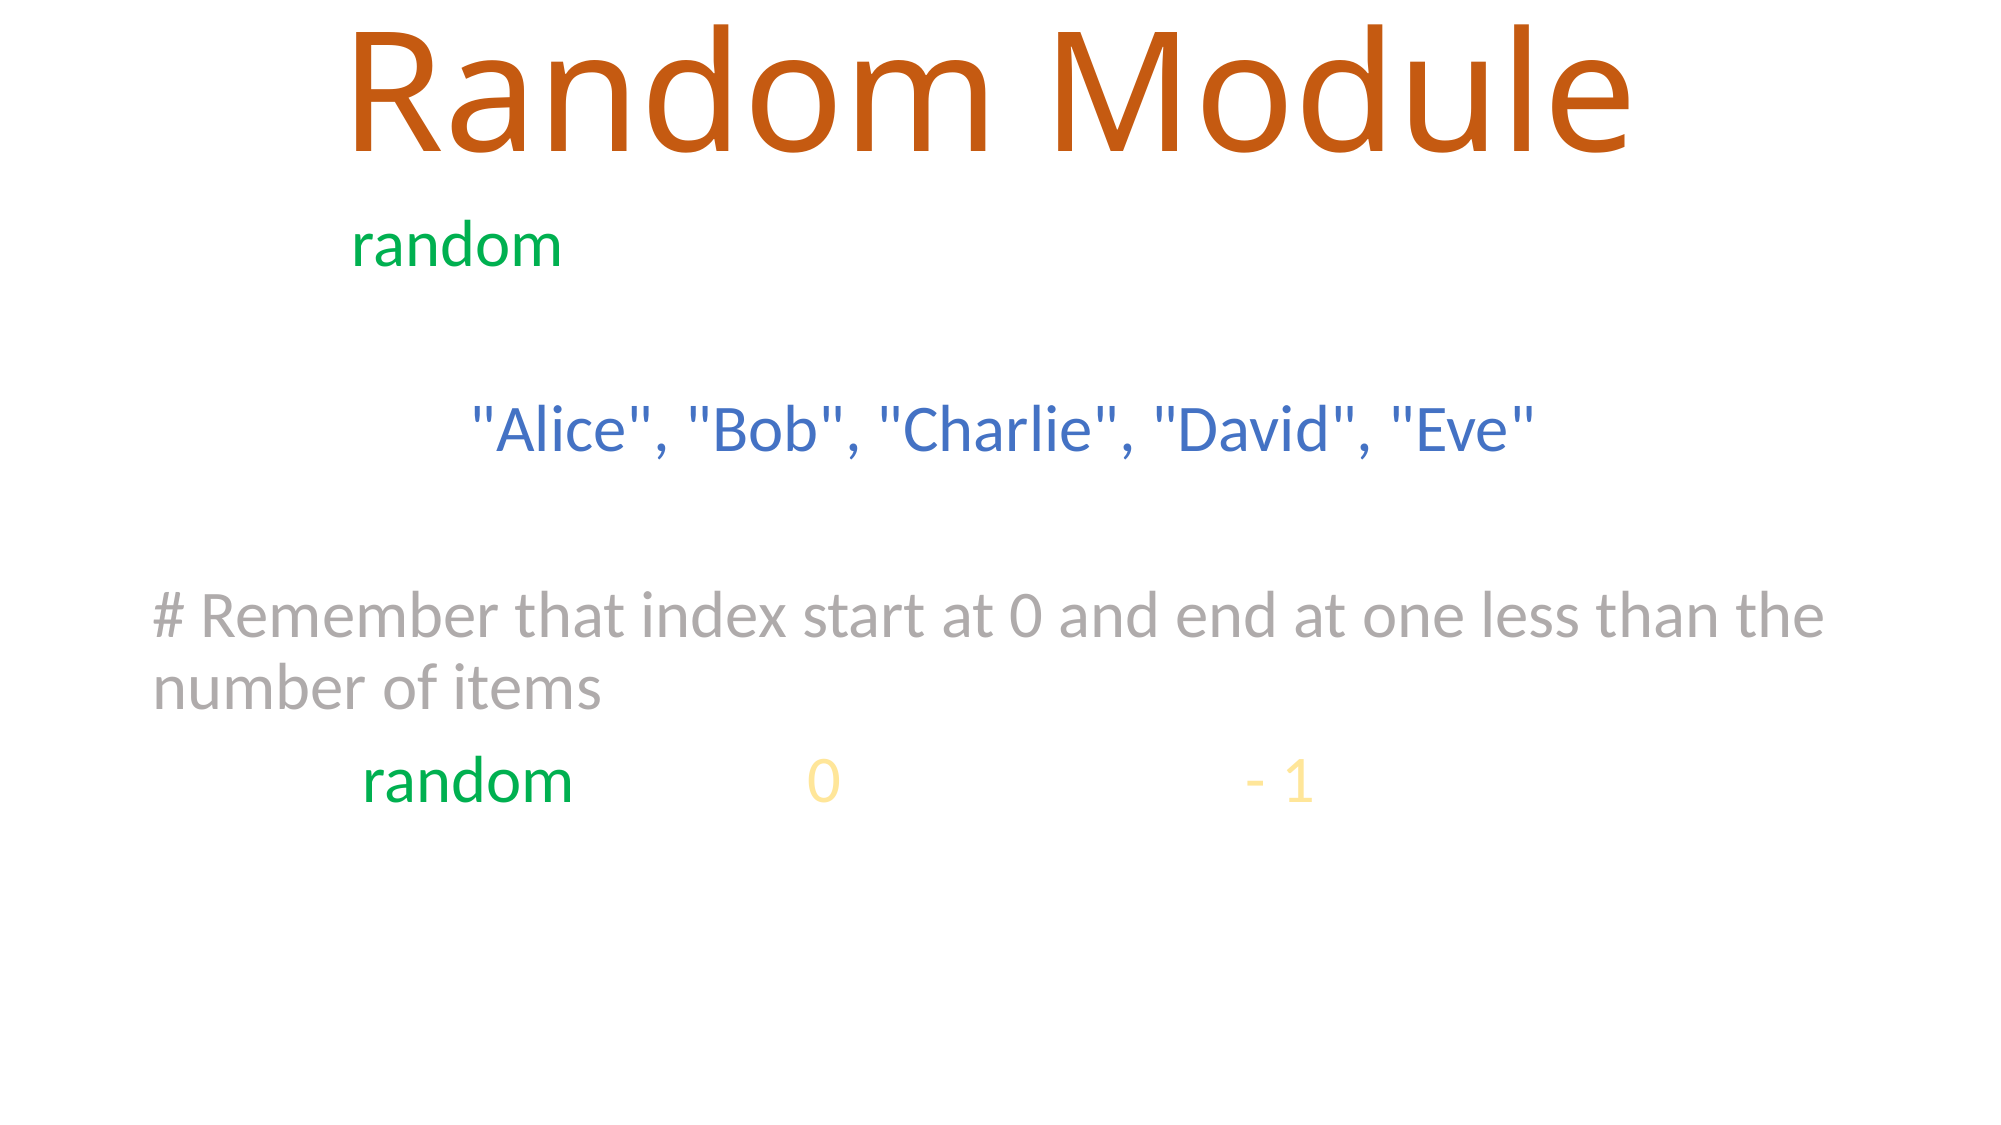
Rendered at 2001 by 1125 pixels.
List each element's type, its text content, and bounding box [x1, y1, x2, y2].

list Random Module import random students = ["Alice", "Bob", "Charlie", "David", "Eve"] # Remember that index start at 0 and end at one less than the number of items index = random.randint(0, len(students) - 1) print(students[index]) [137, 0, 1863, 1014]
